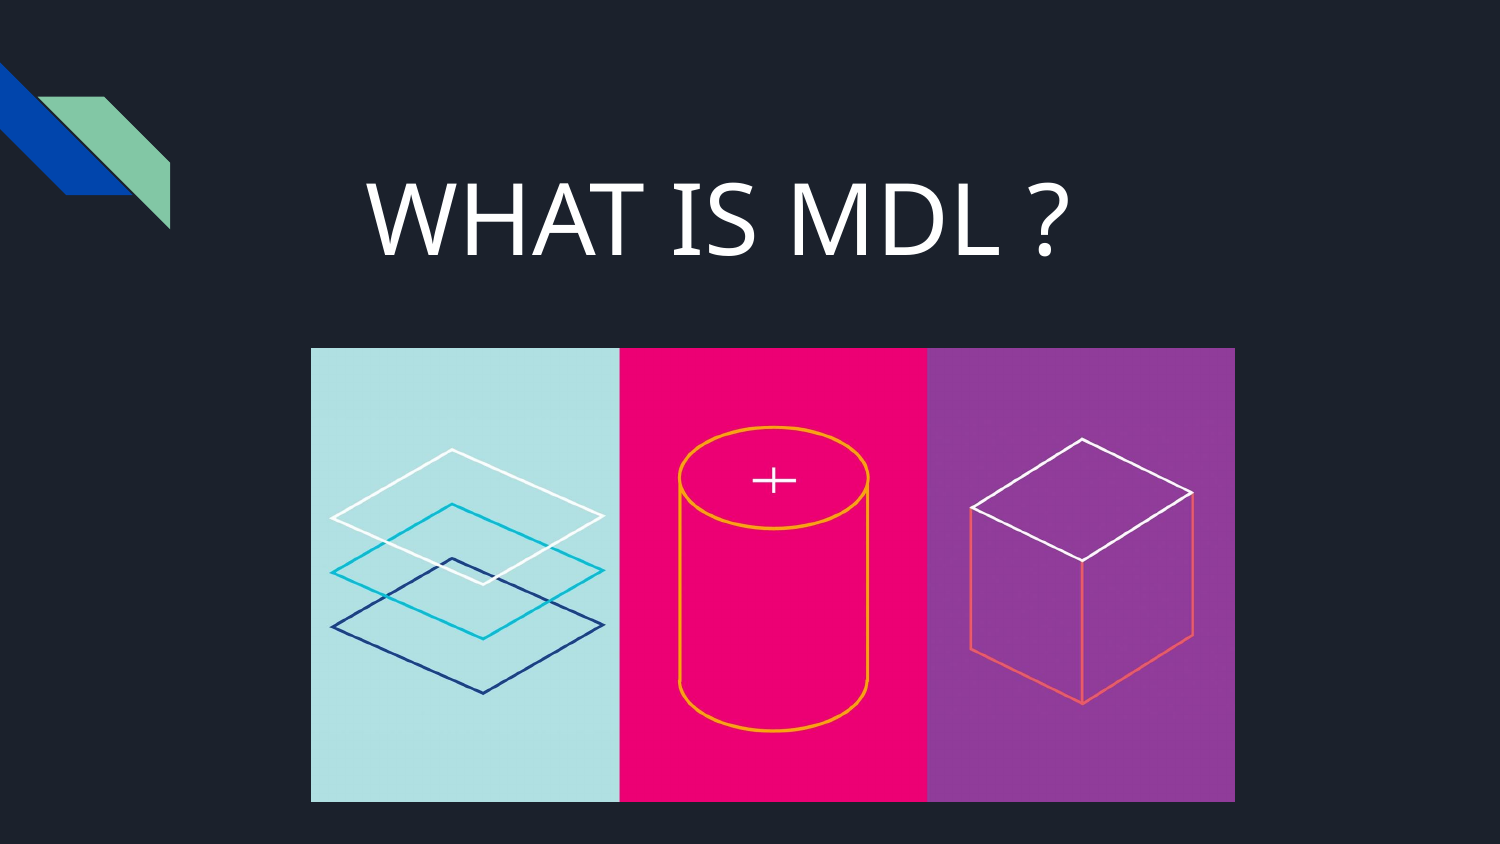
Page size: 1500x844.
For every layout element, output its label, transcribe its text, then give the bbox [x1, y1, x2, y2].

picture [311, 348, 1235, 802]
title WHAT IS MDL ? [350, 140, 1197, 291]
